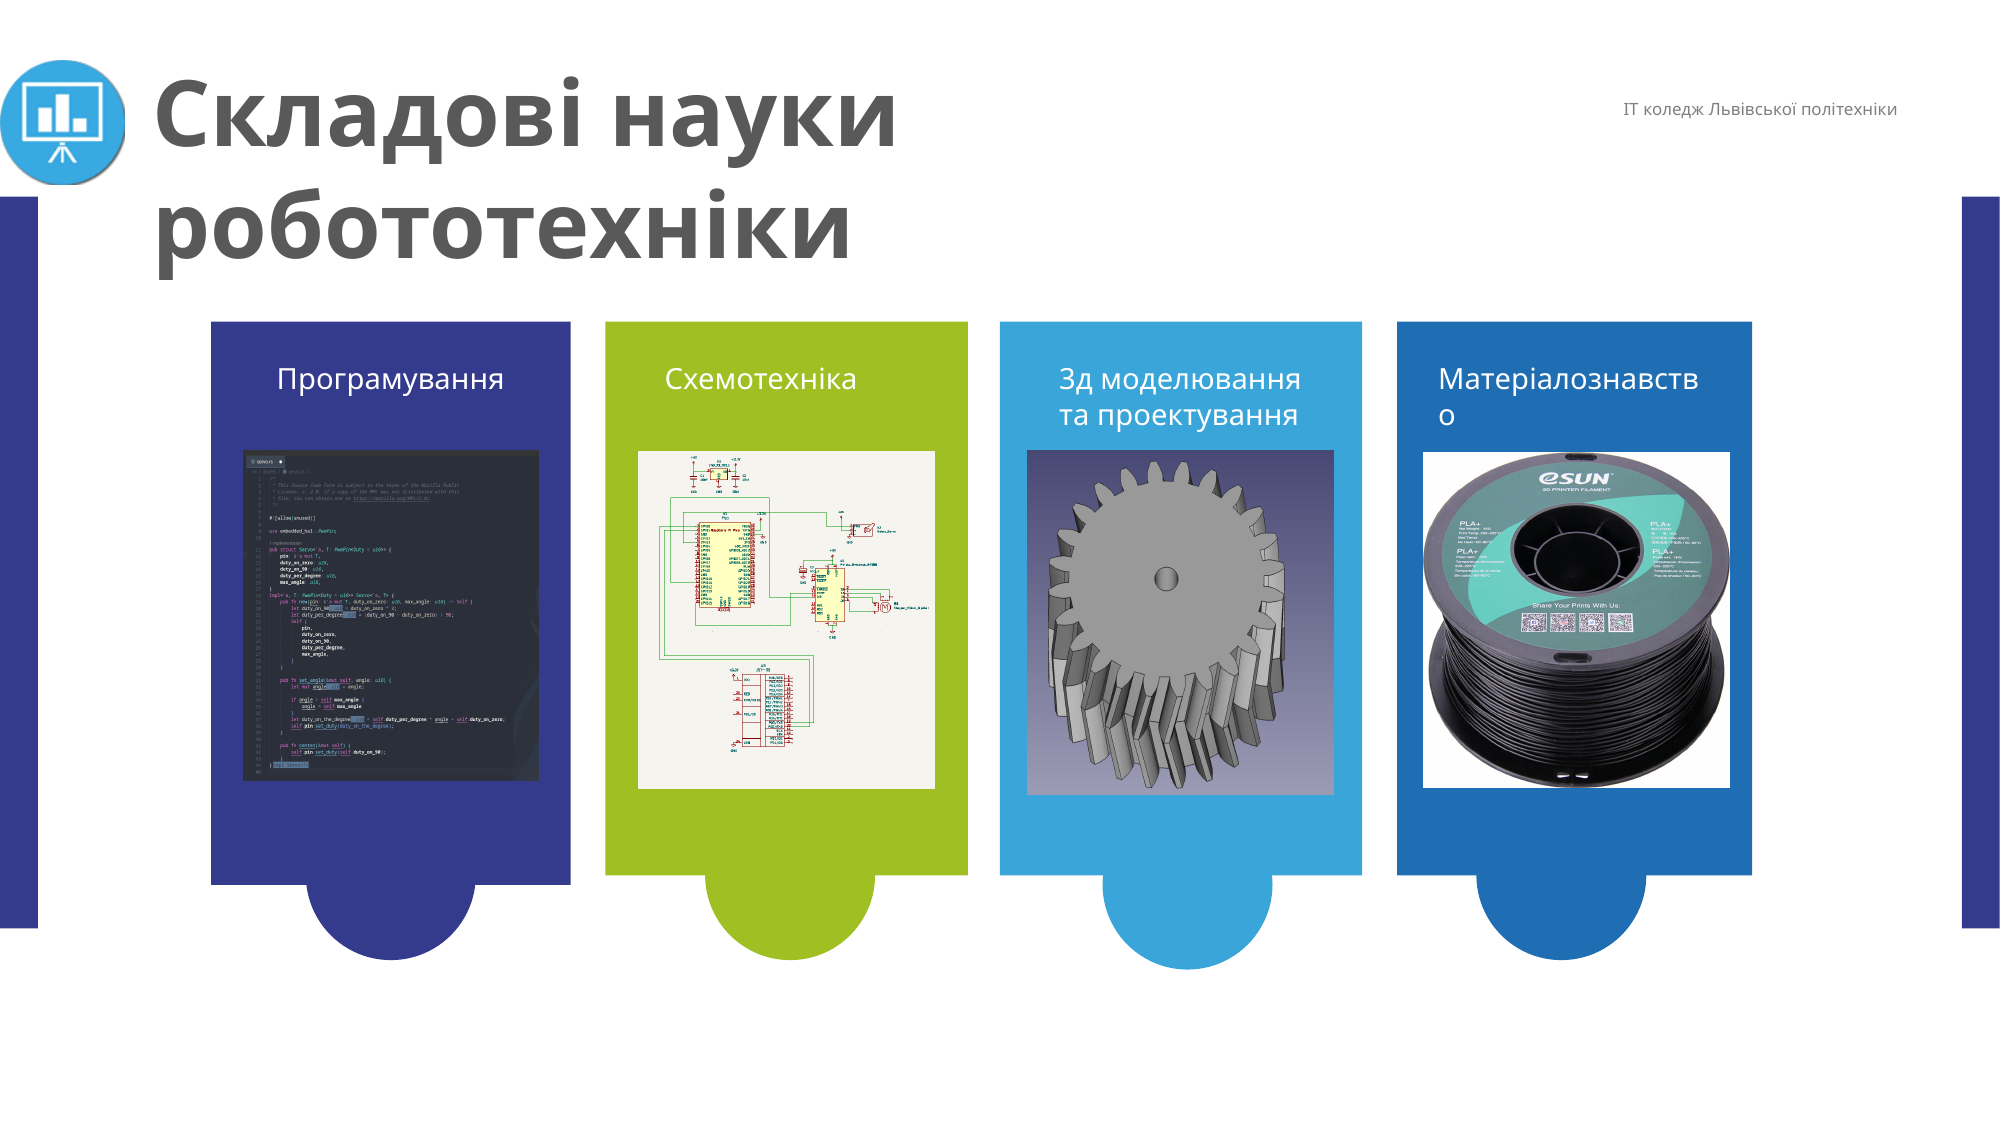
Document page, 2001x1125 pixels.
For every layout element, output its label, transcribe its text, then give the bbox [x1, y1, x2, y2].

text_box [1397, 321, 1753, 961]
text_box IT коледж Львівської політехніки [1345, 85, 1913, 161]
picture [1027, 450, 1334, 795]
text_box Схемотехніка [649, 353, 925, 451]
title Складові науки робототехніки [137, 59, 1265, 278]
picture [1423, 452, 1730, 788]
text_box 3д моделювання та проектування [1044, 353, 1319, 450]
text_box Програмування [253, 353, 529, 450]
picture [0, 60, 125, 185]
text_box [0, 196, 38, 929]
picture [638, 451, 935, 789]
text_box Матеріалознавство [1423, 353, 1730, 452]
picture [243, 450, 539, 781]
text_box [999, 321, 1363, 970]
text_box [605, 321, 968, 961]
text_box [211, 321, 571, 961]
text_box [1961, 196, 2000, 929]
